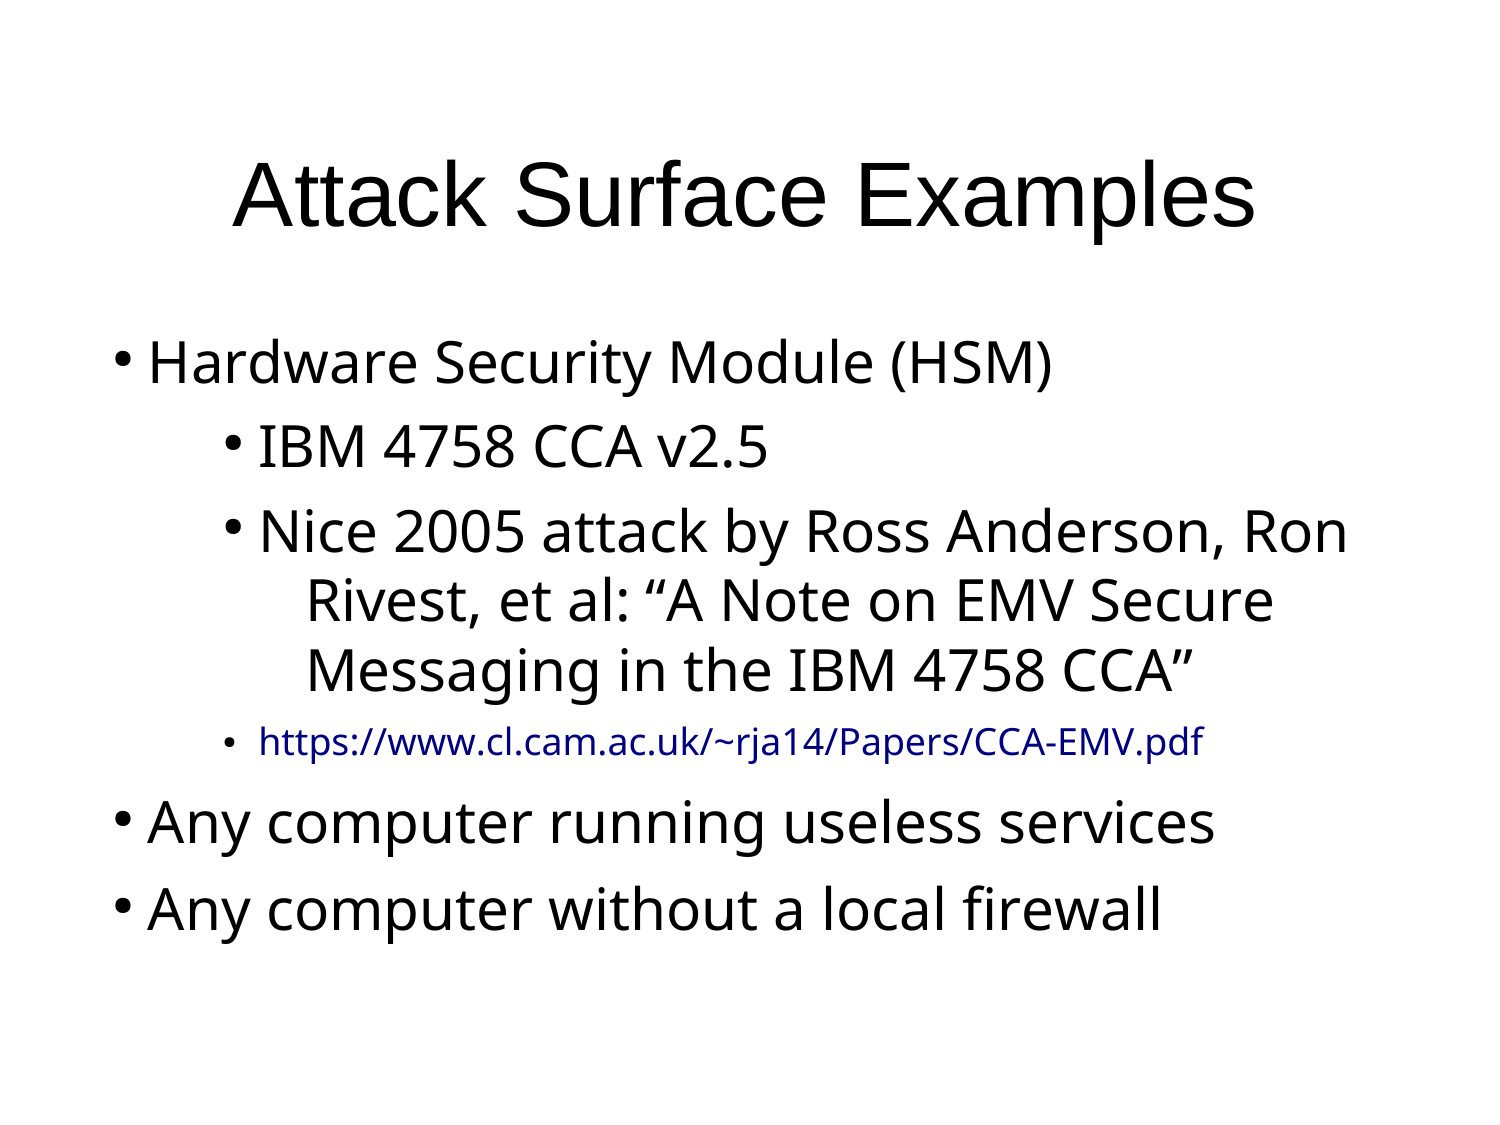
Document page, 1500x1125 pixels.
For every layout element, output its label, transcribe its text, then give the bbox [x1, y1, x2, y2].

title Attack Surface Examples [112, 99, 1380, 280]
list Hardware Security Module (HSM) IBM 4758 CCA v2.5 Nice 2005 attack by Ross Anderson, Ron Rivest, et al: “A Note on EMV Secure Messaging in the IBM 4758 CCA” https://www.cl.cam.ac.uk/~rja14/Papers/CCA-EMV.pdf Any computer running useless services Any computer without a local firewall [112, 324, 1380, 992]
